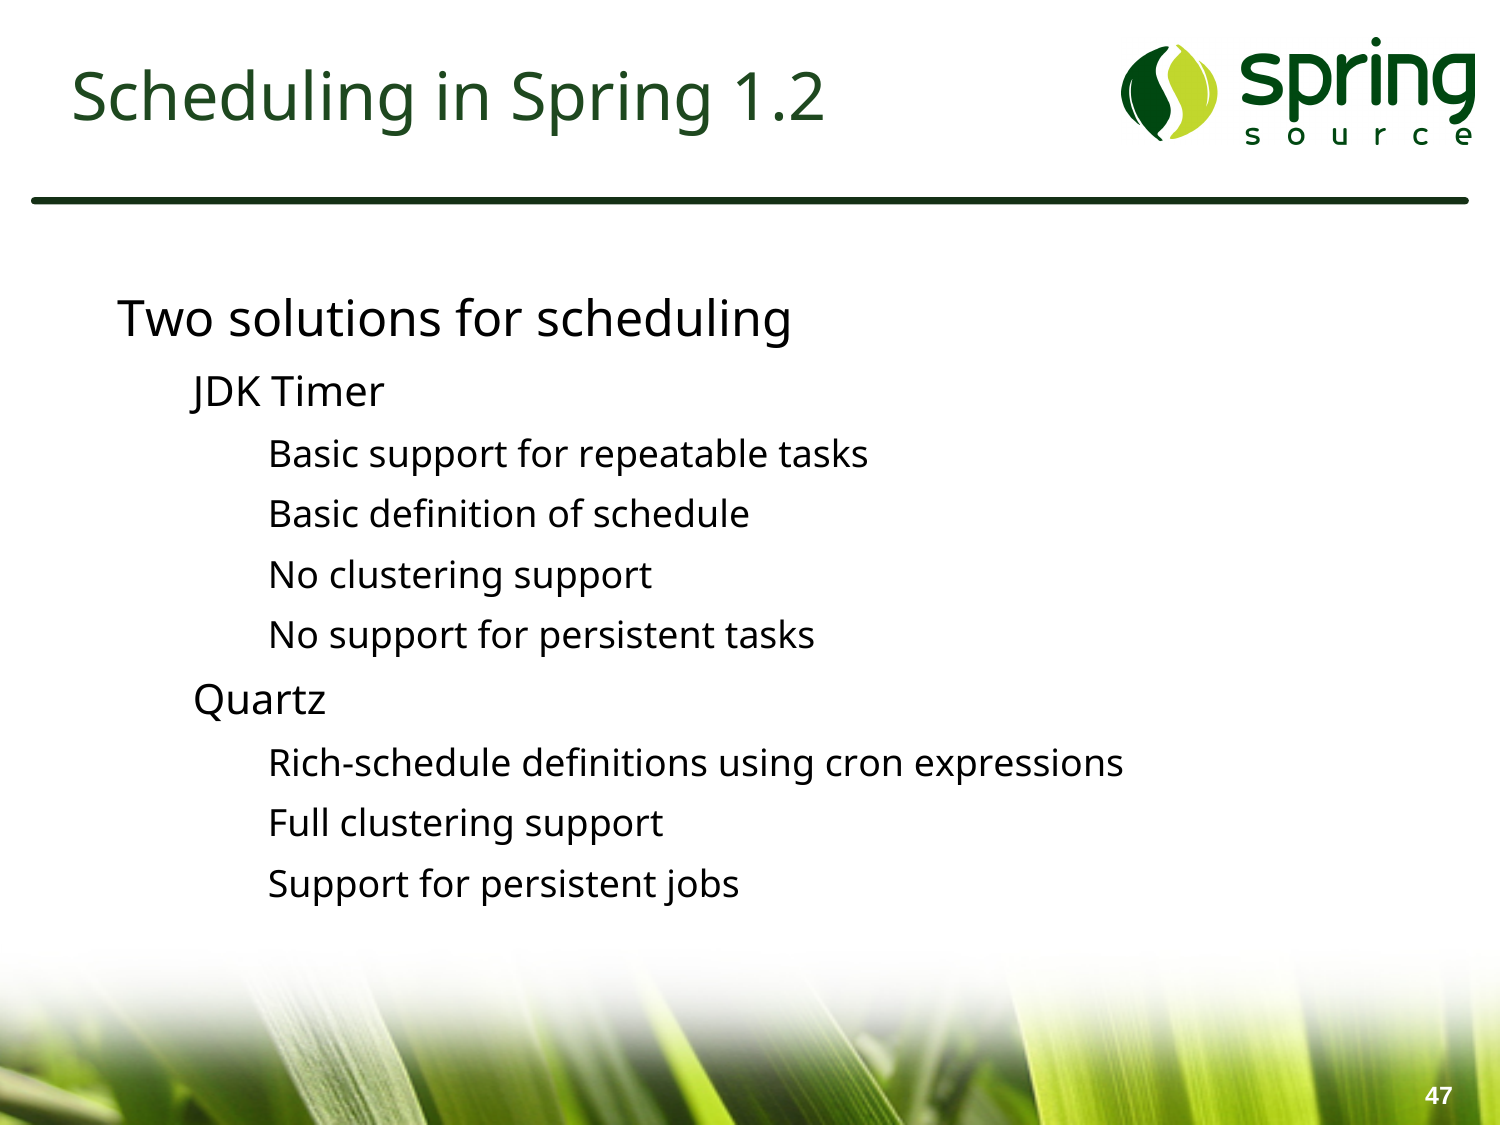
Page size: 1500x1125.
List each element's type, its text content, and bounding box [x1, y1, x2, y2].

picture [1121, 37, 1475, 145]
picture [0, 944, 1500, 1125]
list Two solutions for scheduling JDK Timer Basic support for repeatable tasks Basic definition of schedule No clustering support No support for persistent tasks Quartz Rich-schedule definitions using cron expressions Full clustering support Support for persistent jobs [103, 275, 1394, 938]
title Scheduling in Spring 1.2 [56, 13, 1089, 176]
